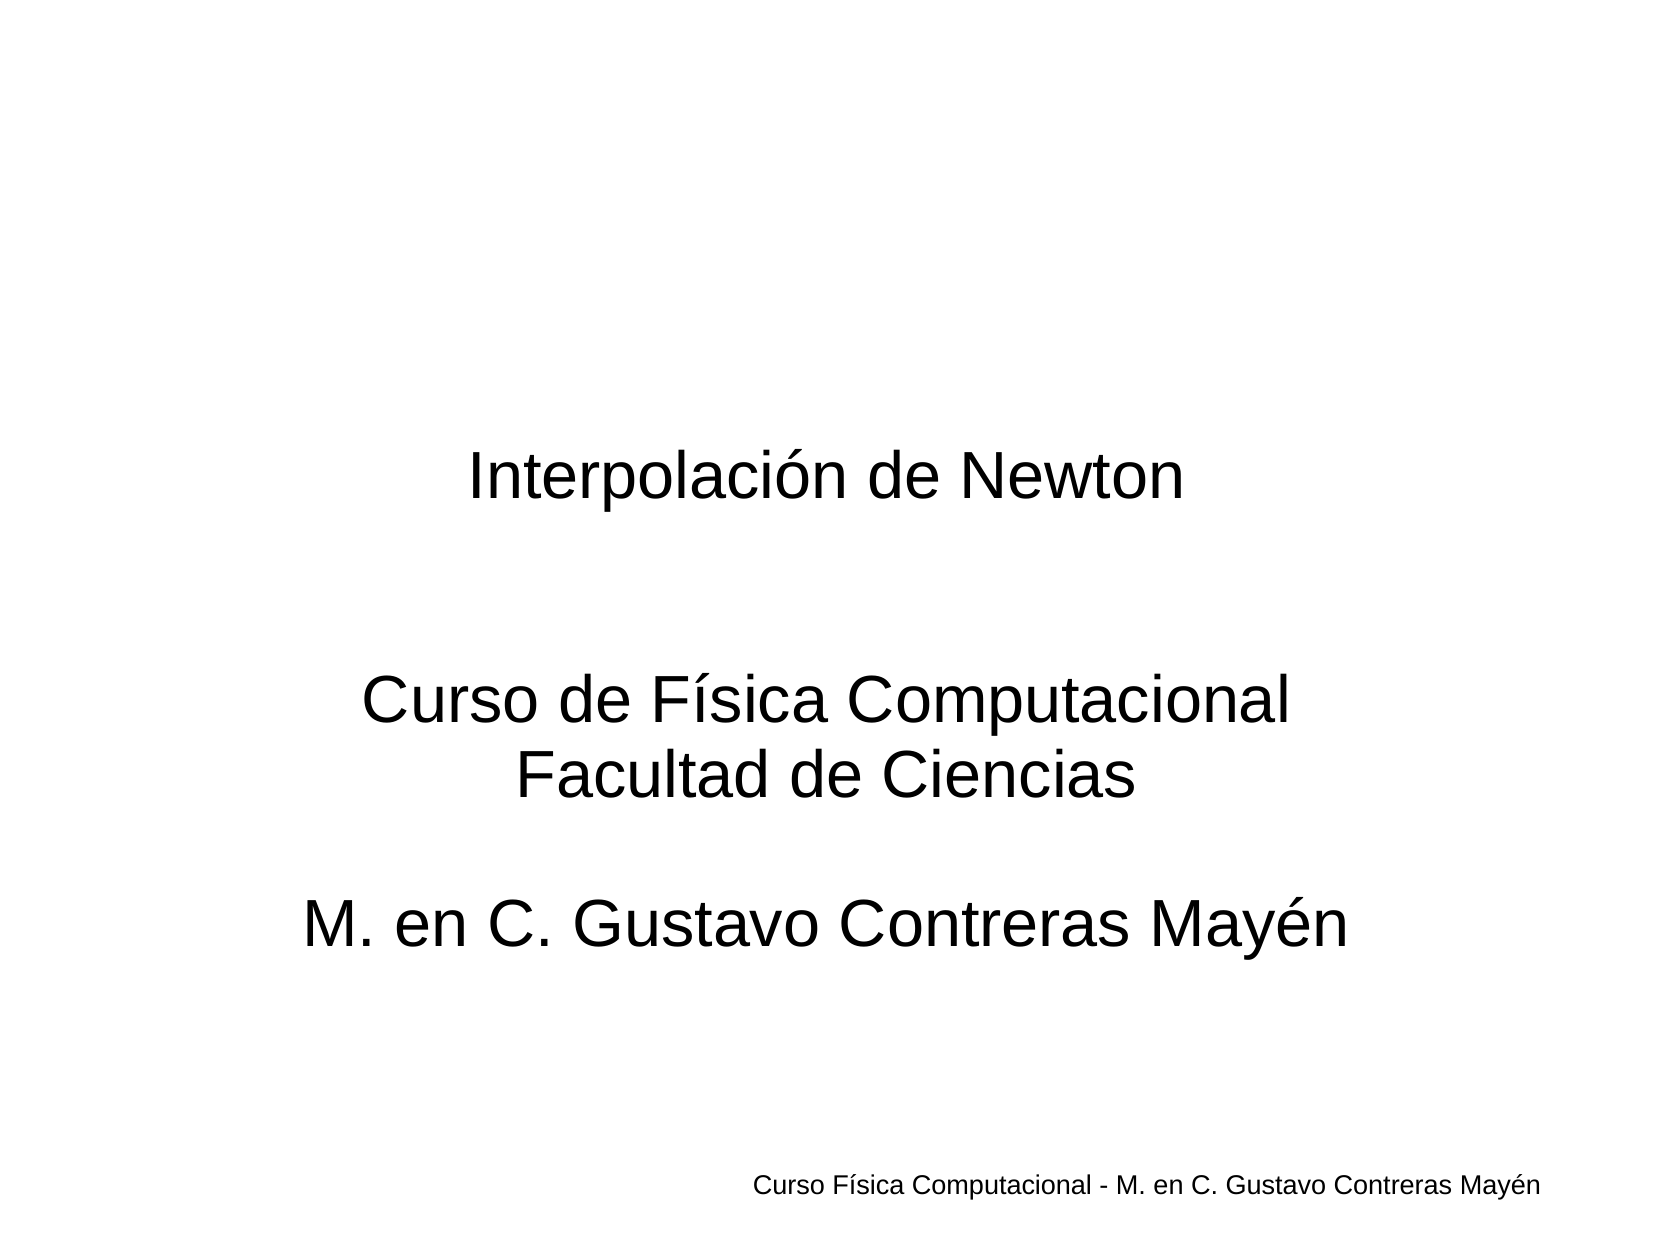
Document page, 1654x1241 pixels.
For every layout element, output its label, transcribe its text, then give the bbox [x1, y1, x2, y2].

subtitle Interpolación de Newton Curso de Física Computacional Facultad de Ciencias M. en C. Gustavo Contreras Mayén [82, 290, 1571, 1109]
